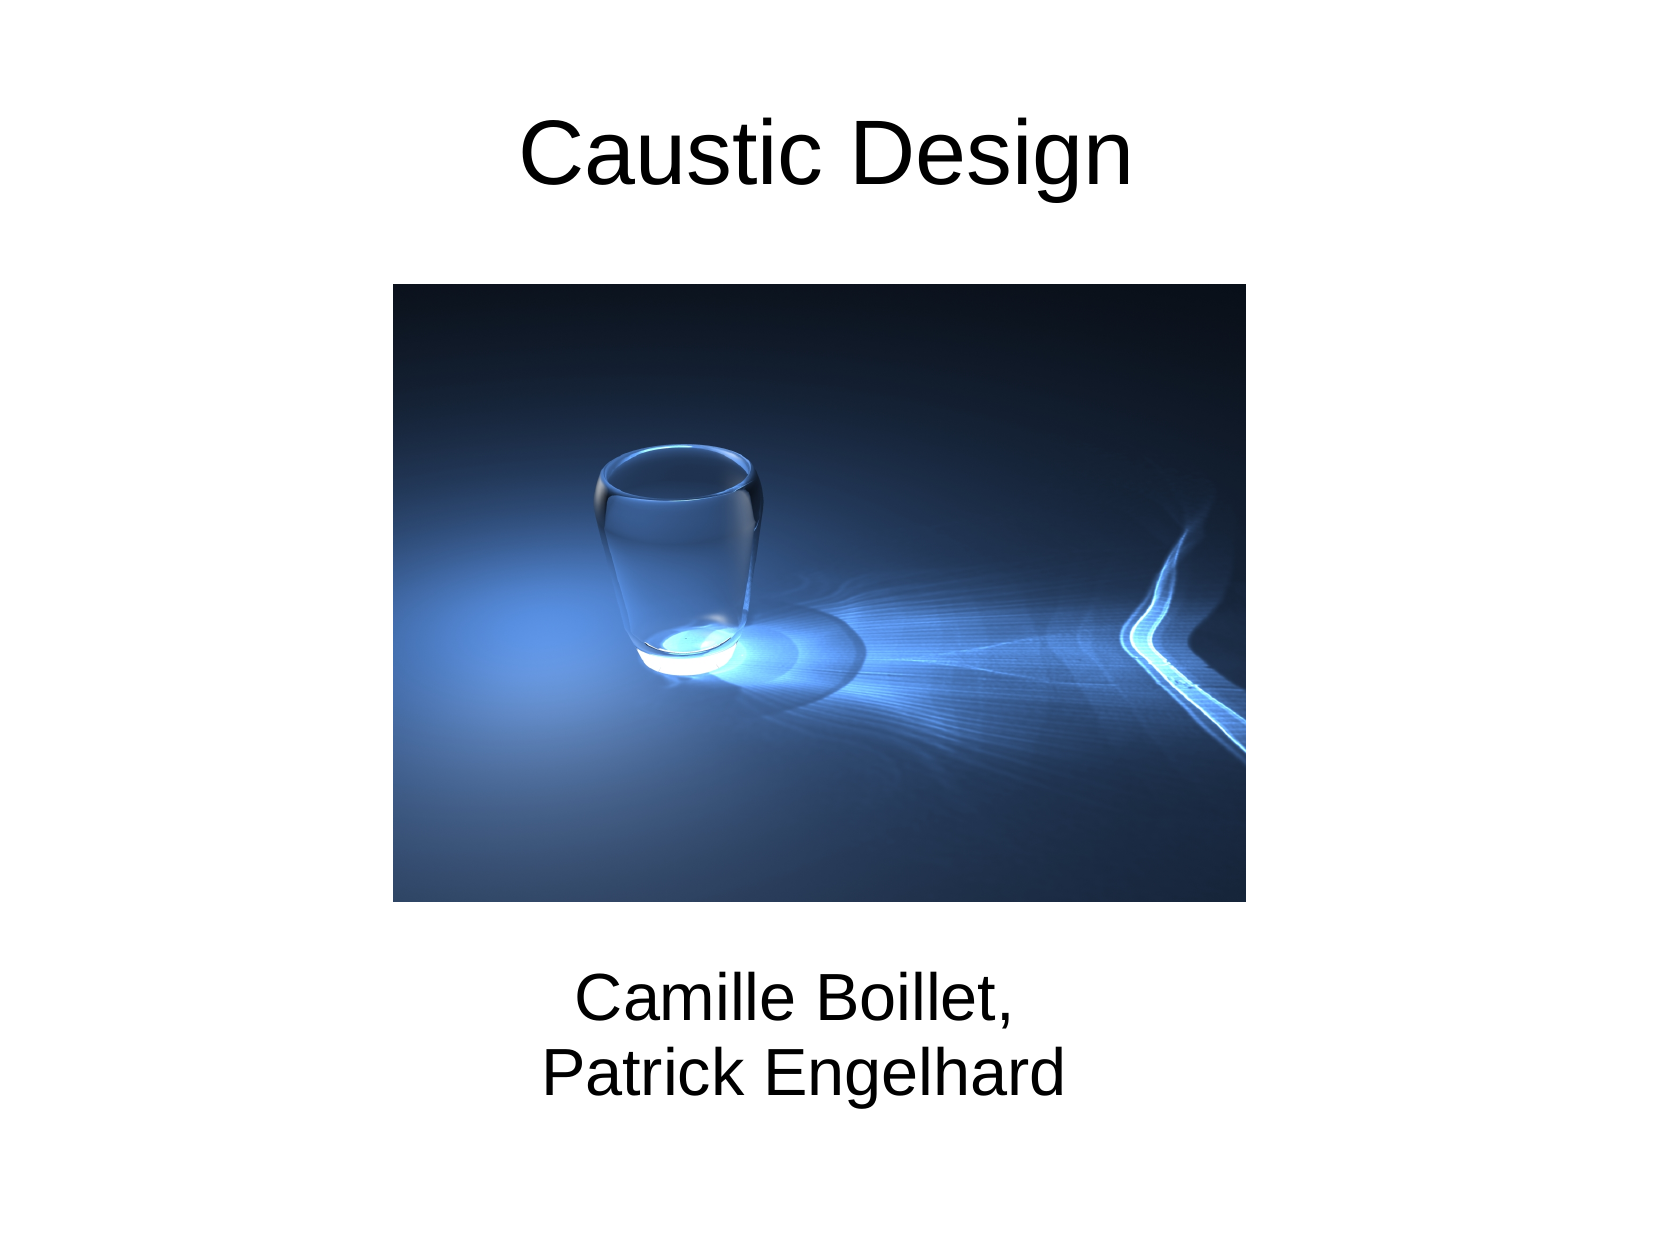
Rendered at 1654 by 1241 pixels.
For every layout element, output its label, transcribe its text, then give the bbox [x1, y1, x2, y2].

subtitle Camille Boillet, Patrick Engelhard [60, 465, 1549, 1185]
title Caustic Design [82, 49, 1571, 257]
picture [393, 284, 1246, 902]
